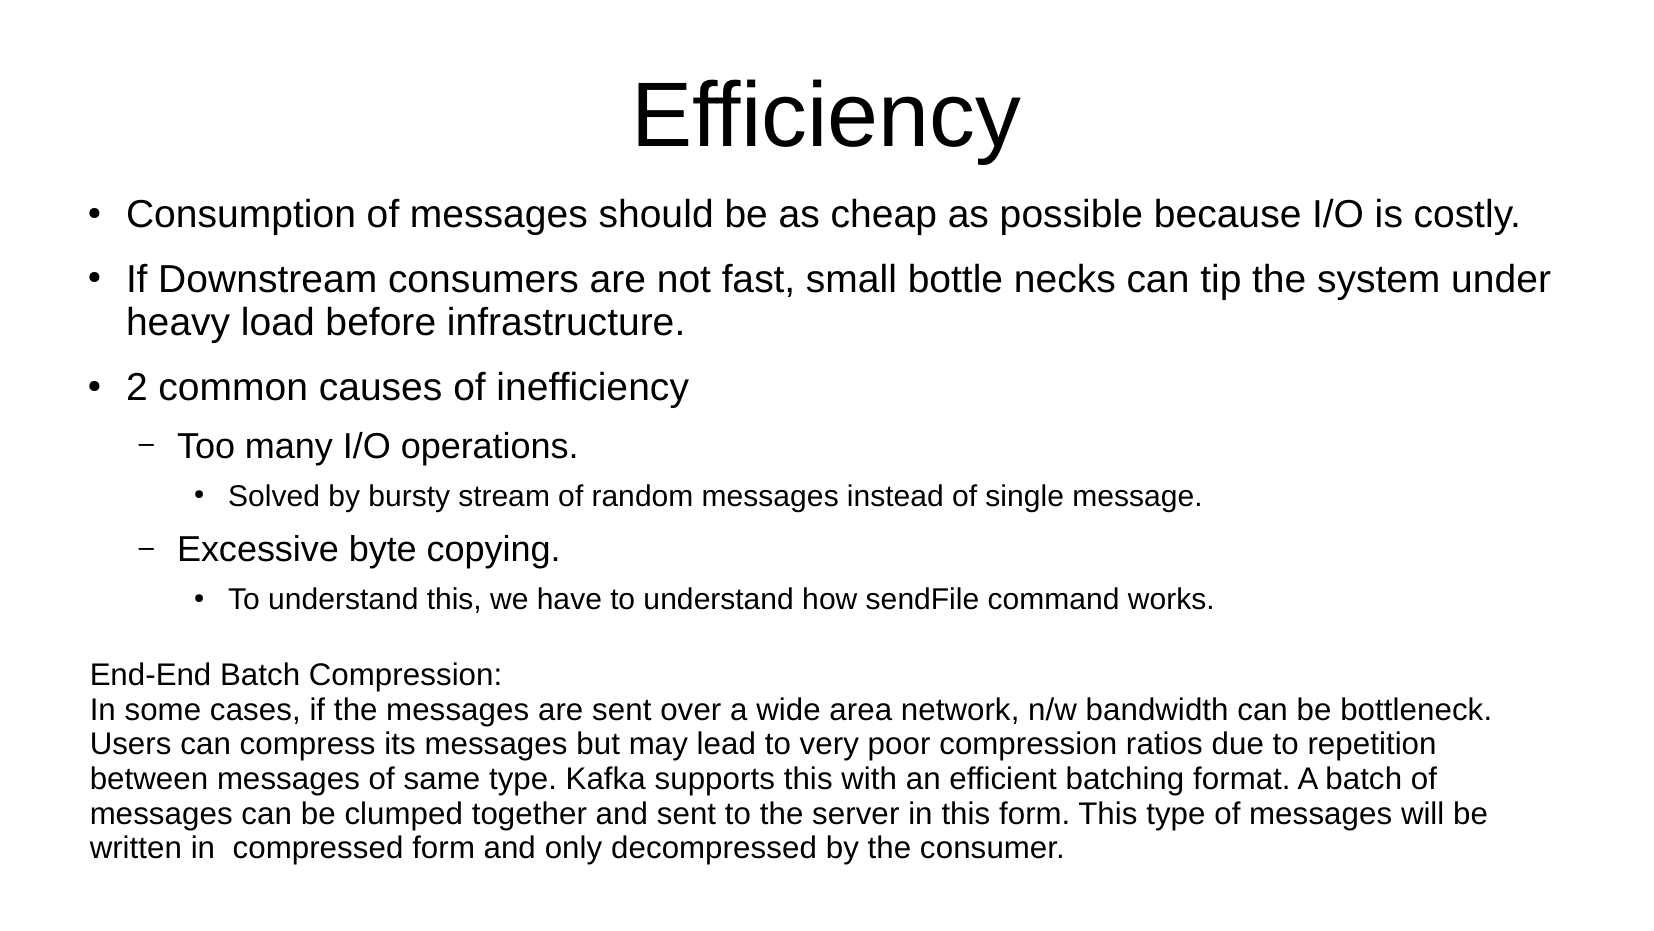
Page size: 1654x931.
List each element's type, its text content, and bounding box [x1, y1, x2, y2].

text_box End-End Batch Compression: In some cases, if the messages are sent over a wide area network, n/w bandwidth can be bottleneck. Users can compress its messages but may lead to very poor compression ratios due to repetition between messages of same type. Kafka supports this with an efficient batching format. A batch of messages can be clumped together and sent to the server in this form. This type of messages will be written in compressed form and only decompressed by the consumer. [75, 649, 1538, 931]
list Consumption of messages should be as cheap as possible because I/O is costly. If Downstream consumers are not fast, small bottle necks can tip the system under heavy load before infrastructure. 2 common causes of inefficiency Too many I/O operations. Solved by bursty stream of random messages instead of single message. Excessive byte copying. To understand this, we have to understand how sendFile command works. [75, 192, 1571, 650]
title Efficiency [82, 37, 1571, 192]
